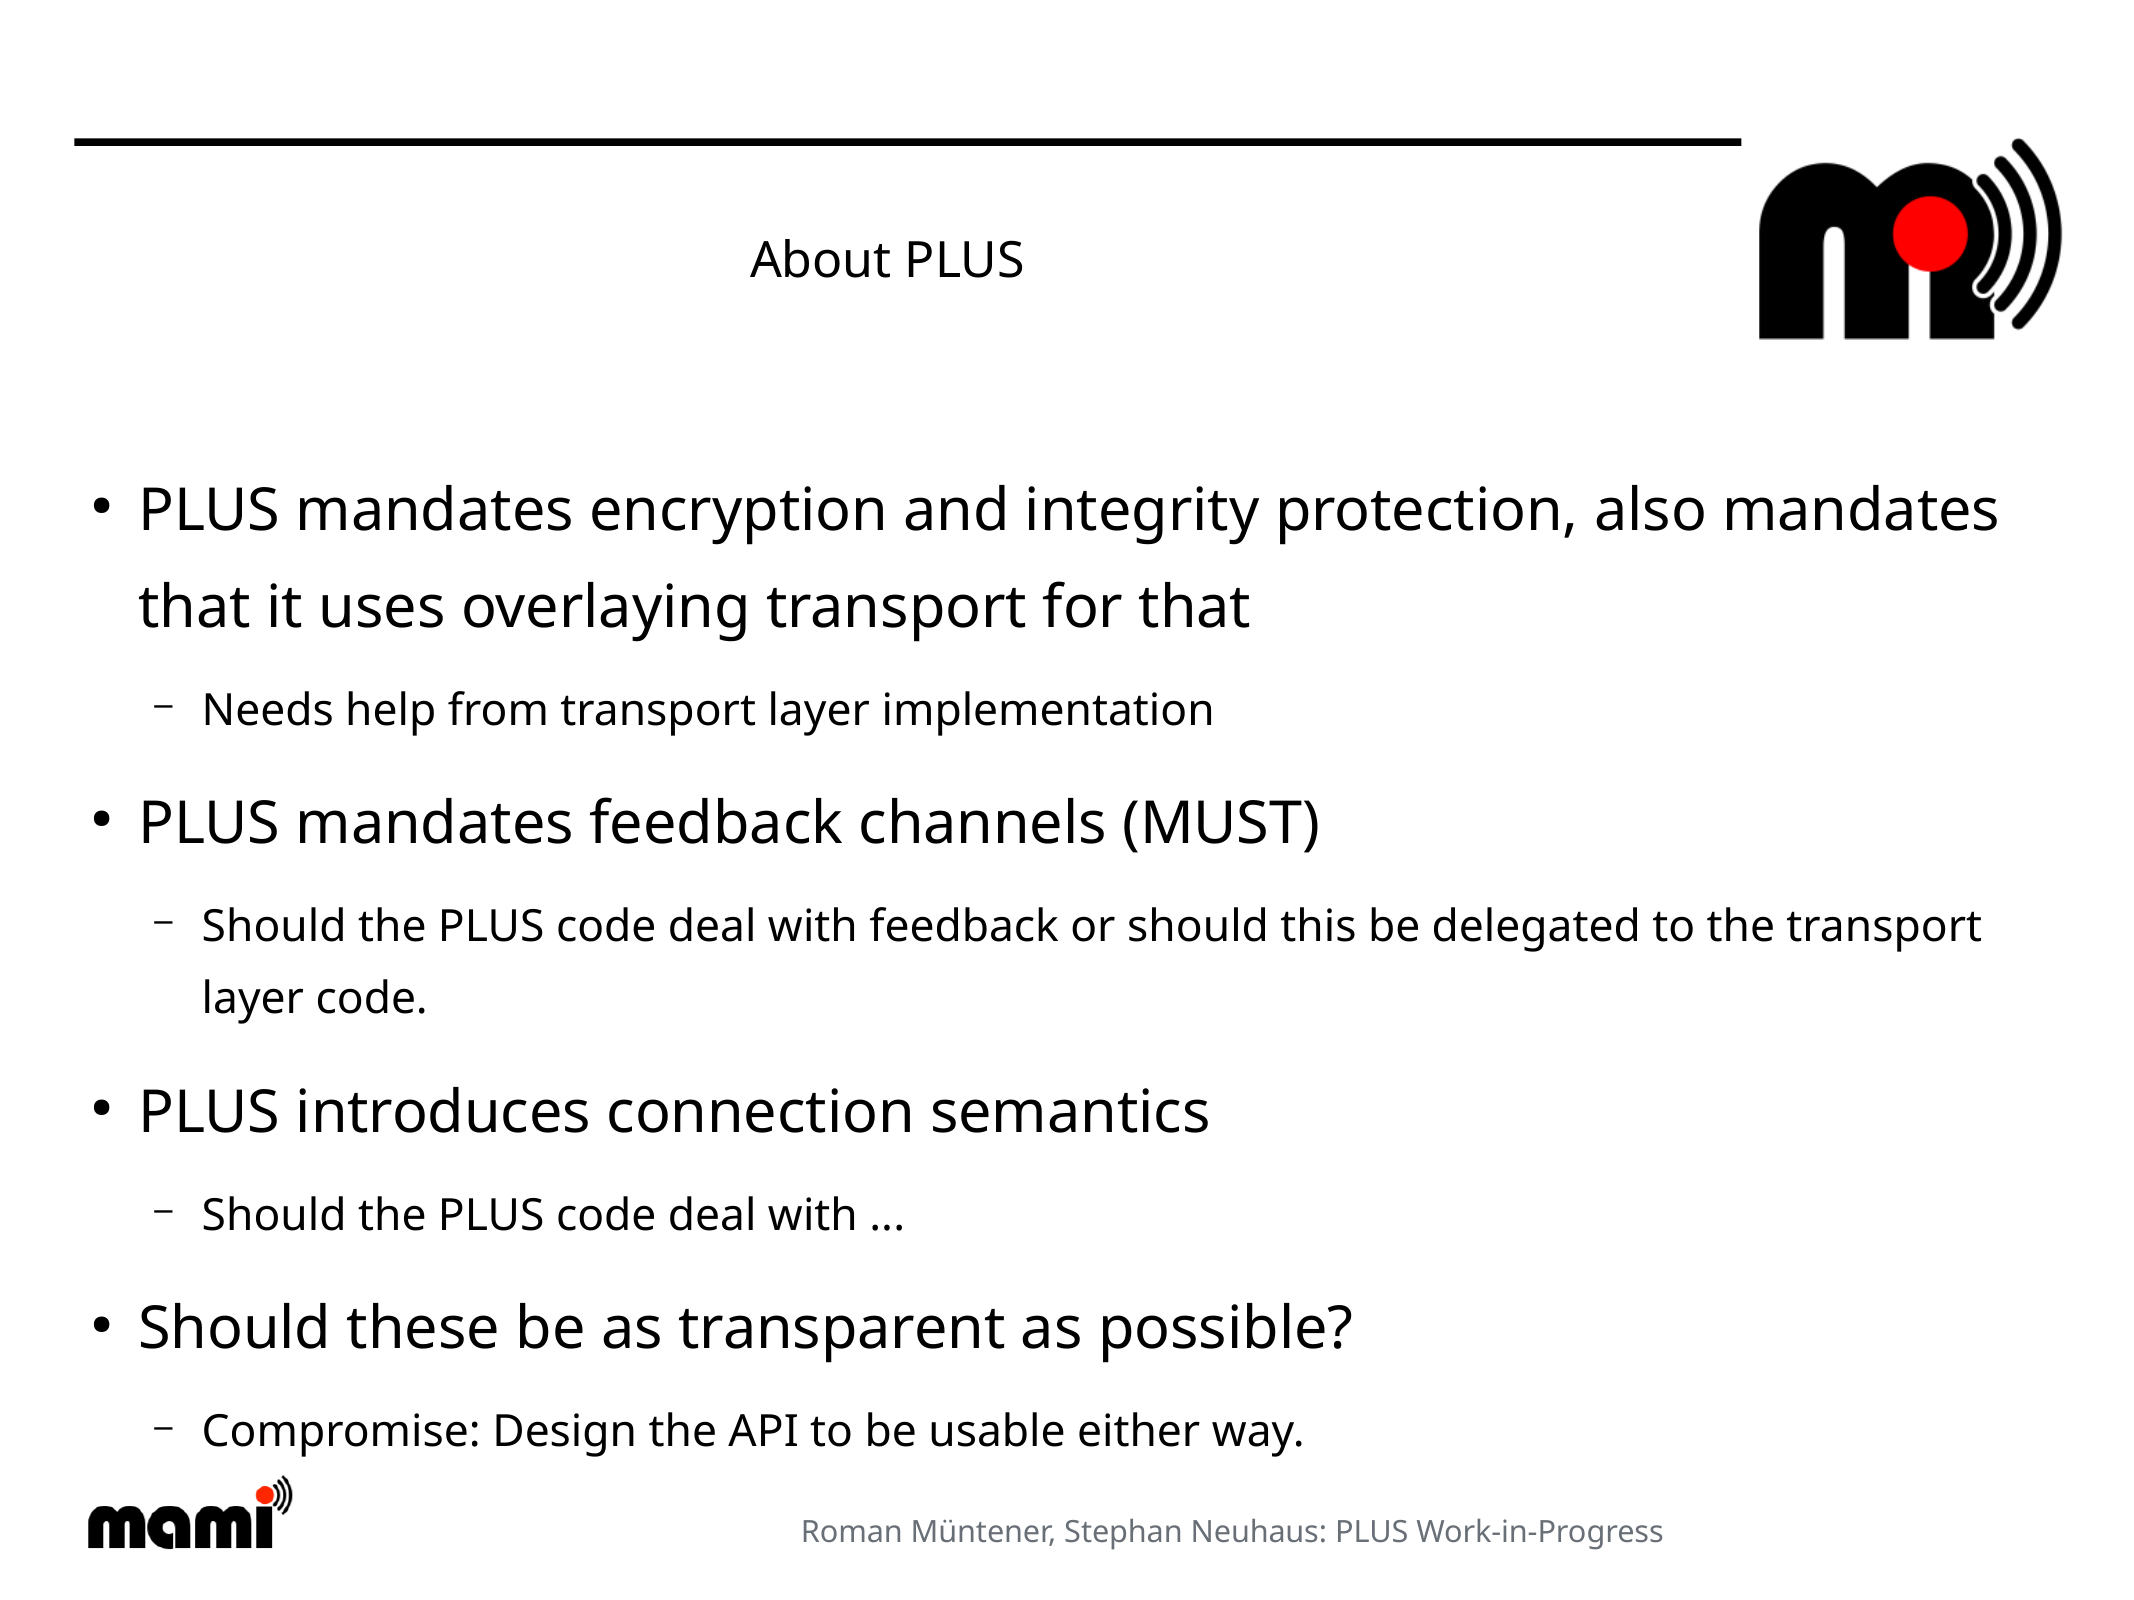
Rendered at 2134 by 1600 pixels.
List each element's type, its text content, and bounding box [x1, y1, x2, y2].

picture [86, 1473, 294, 1552]
title About PLUS [75, 144, 1700, 372]
list PLUS mandates encryption and integrity protection, also mandates that it uses overlaying transport for that Needs help from transport layer implementation PLUS mandates feedback channels (MUST) Should the PLUS code deal with feedback or should this be delegated to the transport layer code. PLUS introduces connection semantics Should the PLUS code deal with ... Should these be as transparent as possible? Compromise: Design the API to be usable either way. [75, 451, 2053, 1462]
picture [1758, 138, 2065, 340]
